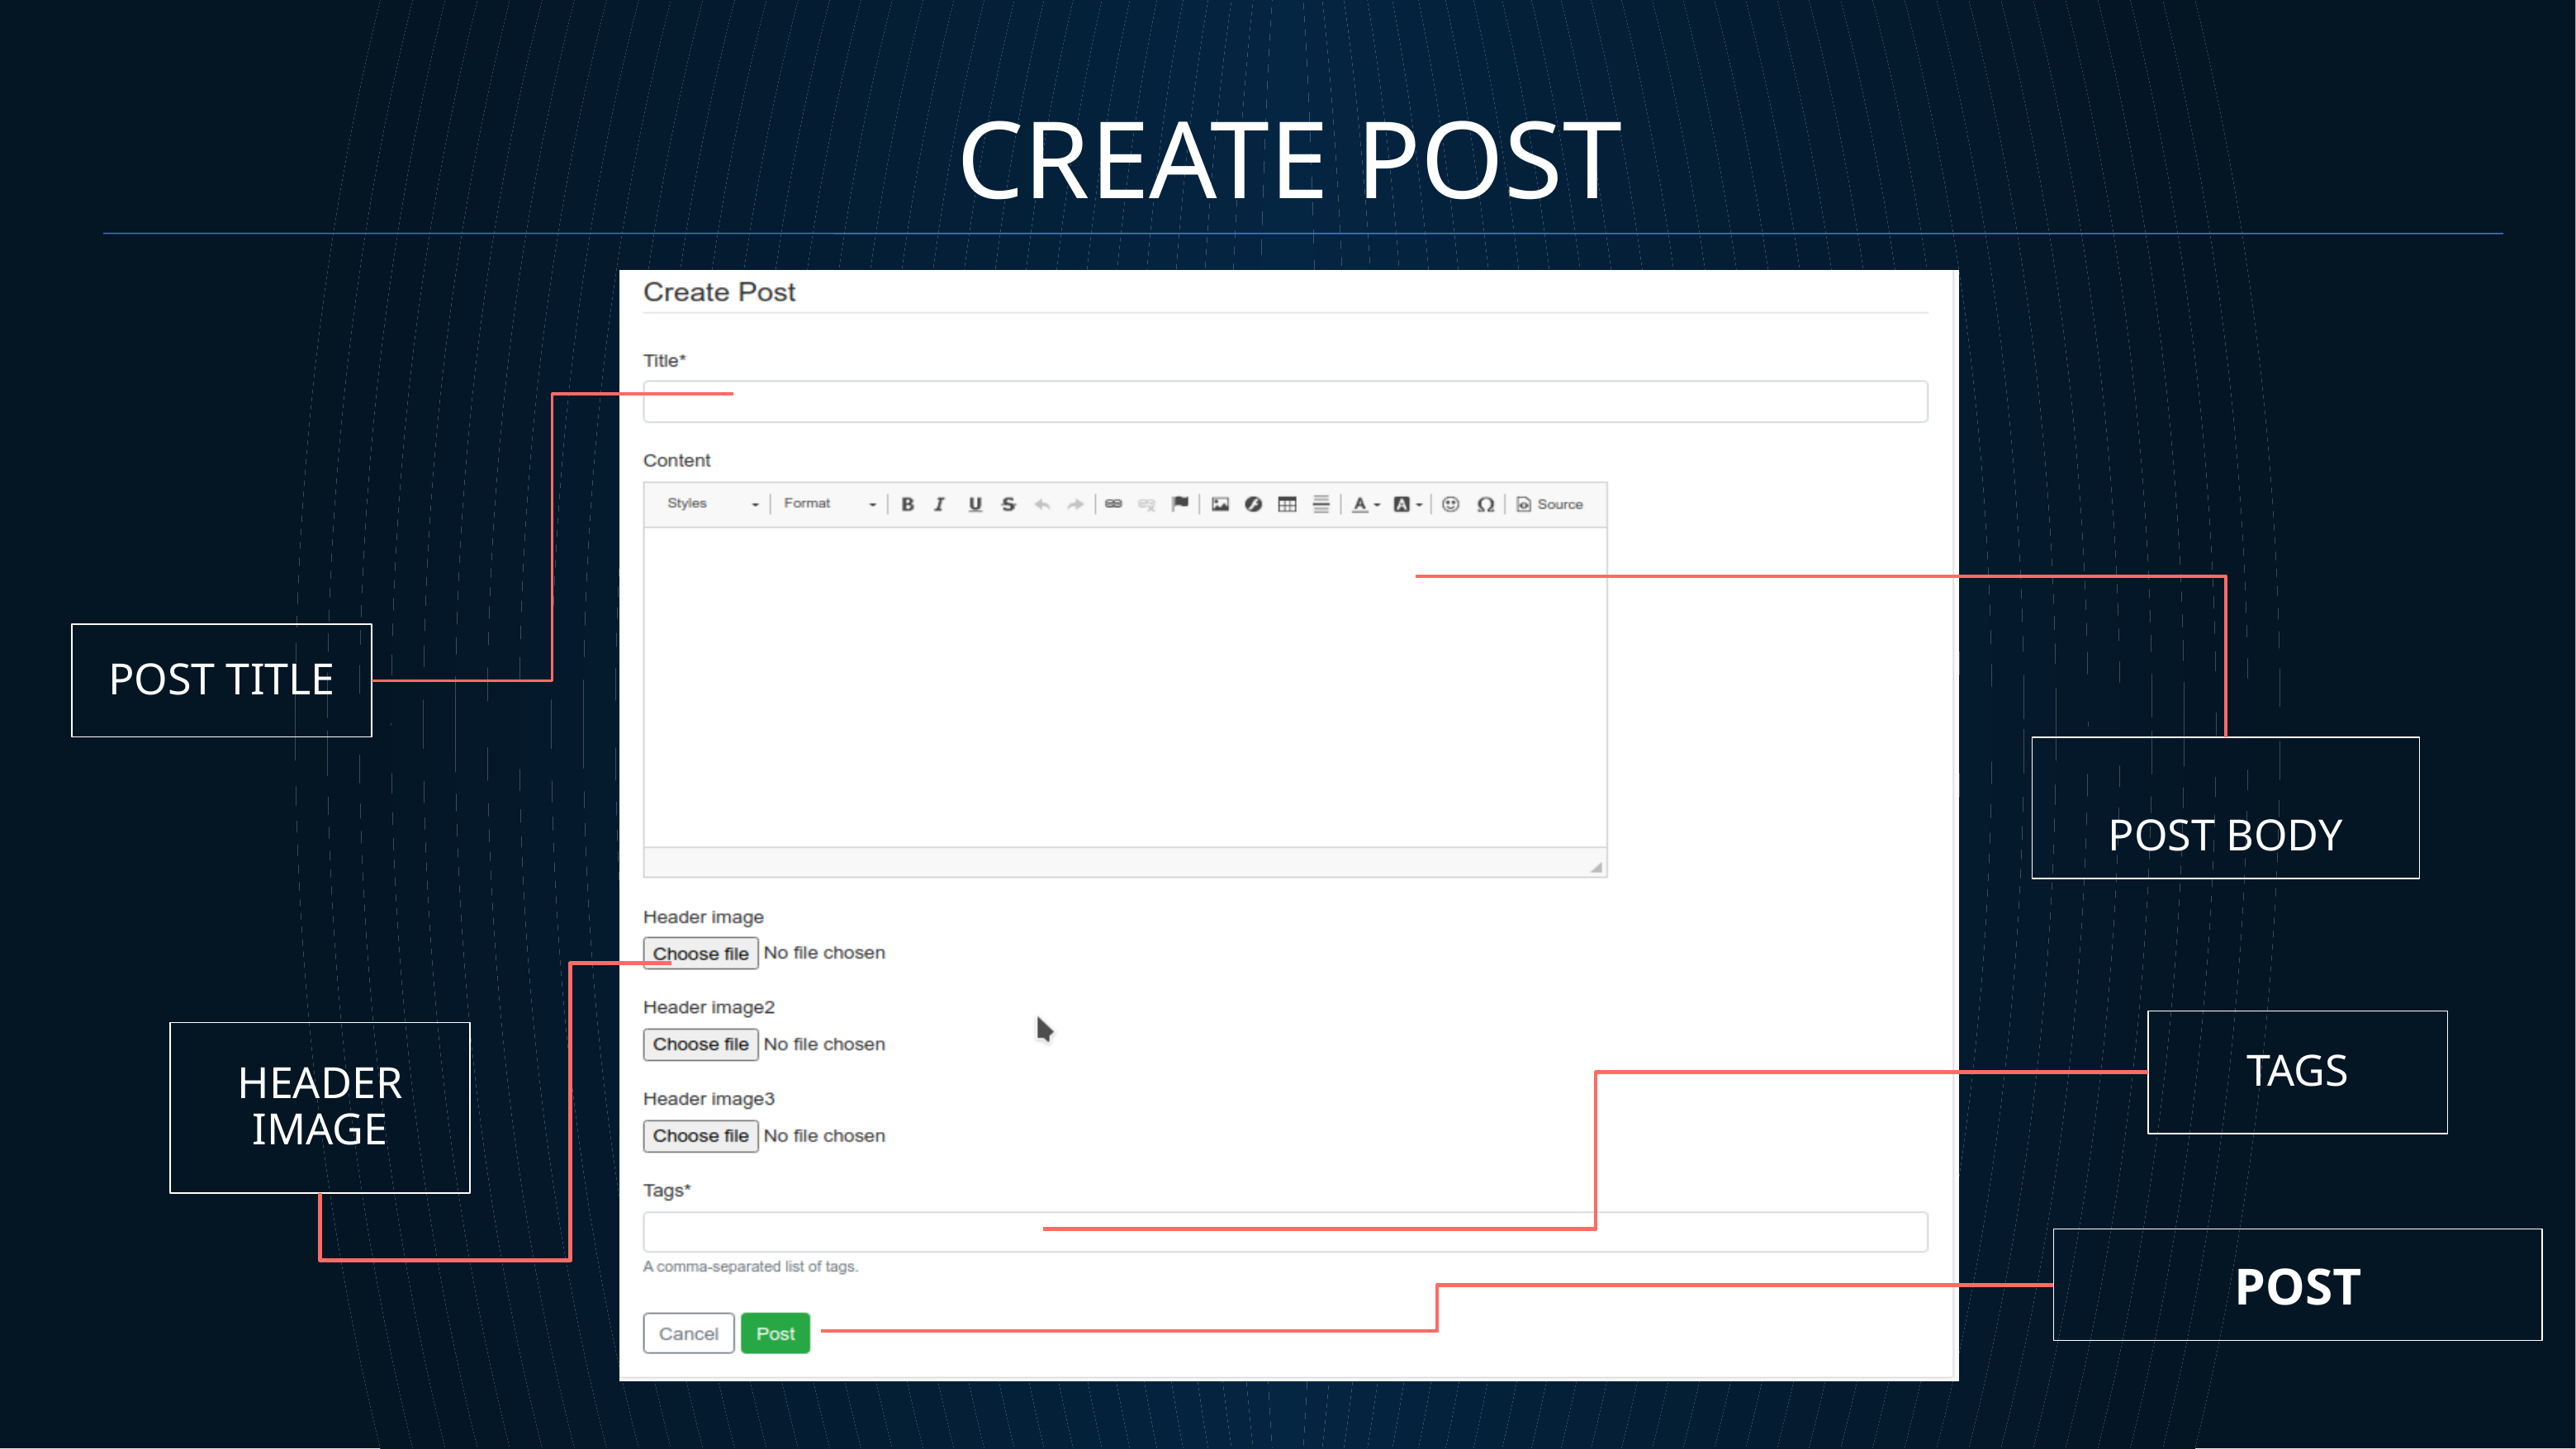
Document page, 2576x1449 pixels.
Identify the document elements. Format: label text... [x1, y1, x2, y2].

title TAGS [2147, 1011, 2448, 1134]
text_box POST [2053, 1229, 2543, 1341]
title CREATE POST [103, 57, 2504, 228]
title POST BODY [2032, 736, 2420, 879]
picture [619, 270, 1959, 1381]
title POST TITLE [72, 624, 372, 737]
title HEADER IMAGE [170, 1022, 470, 1194]
